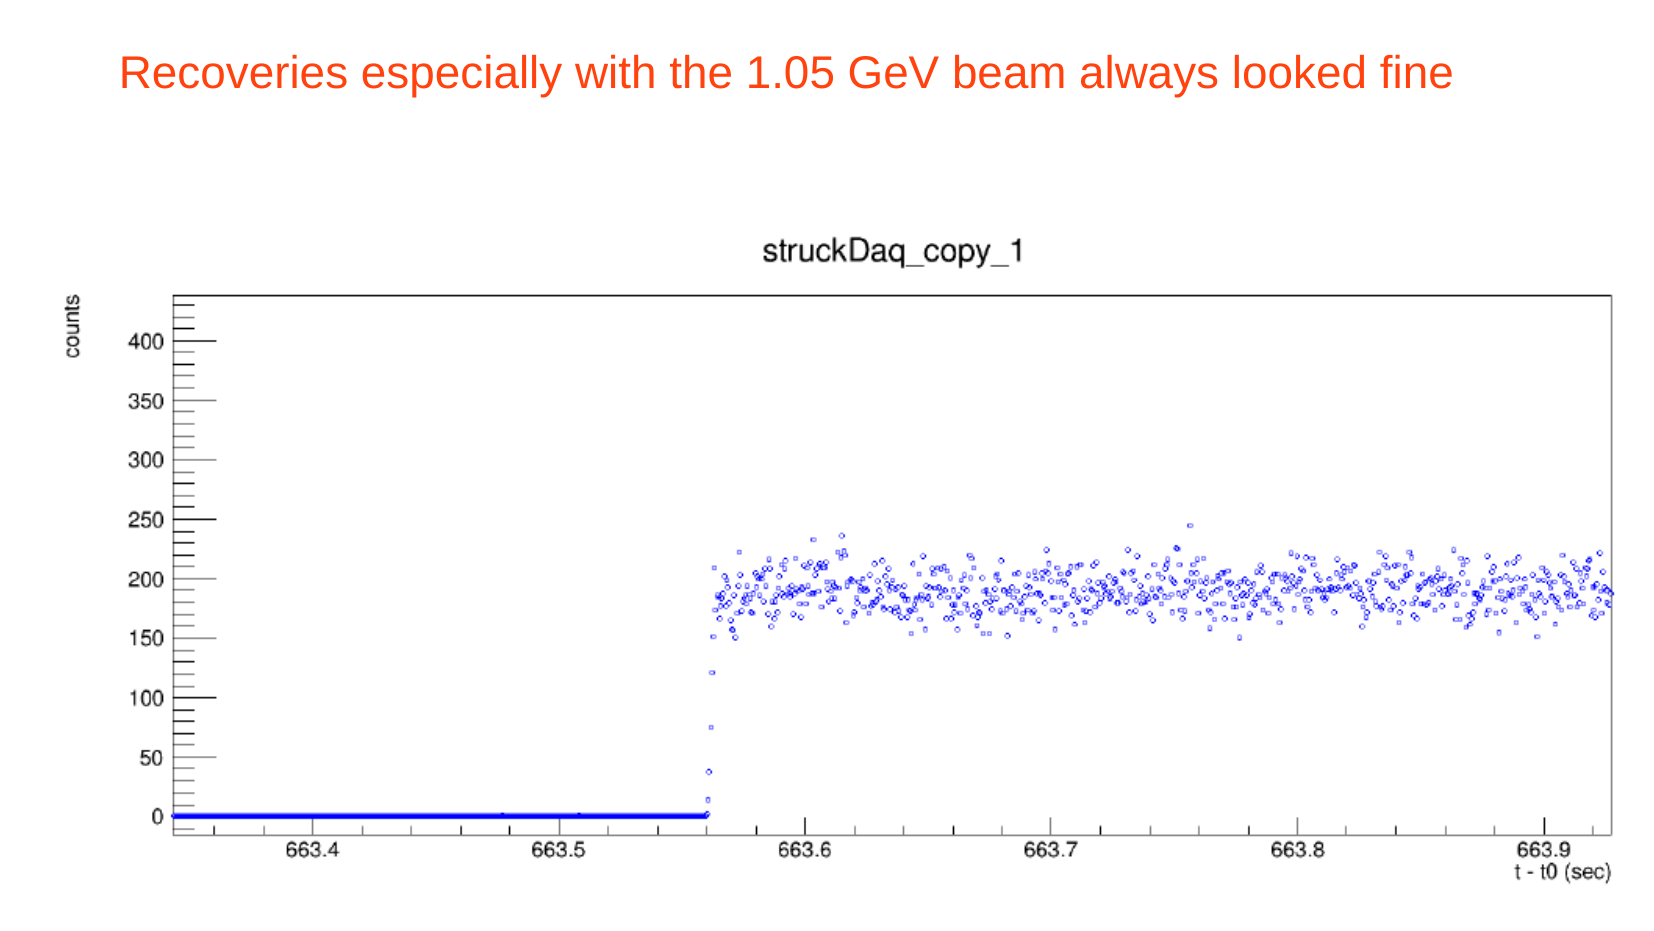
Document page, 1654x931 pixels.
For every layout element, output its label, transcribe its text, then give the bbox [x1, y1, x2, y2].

picture [26, 231, 1633, 899]
text_box Recoveries especially with the 1.05 GeV beam always looked fine [104, 39, 1470, 106]
